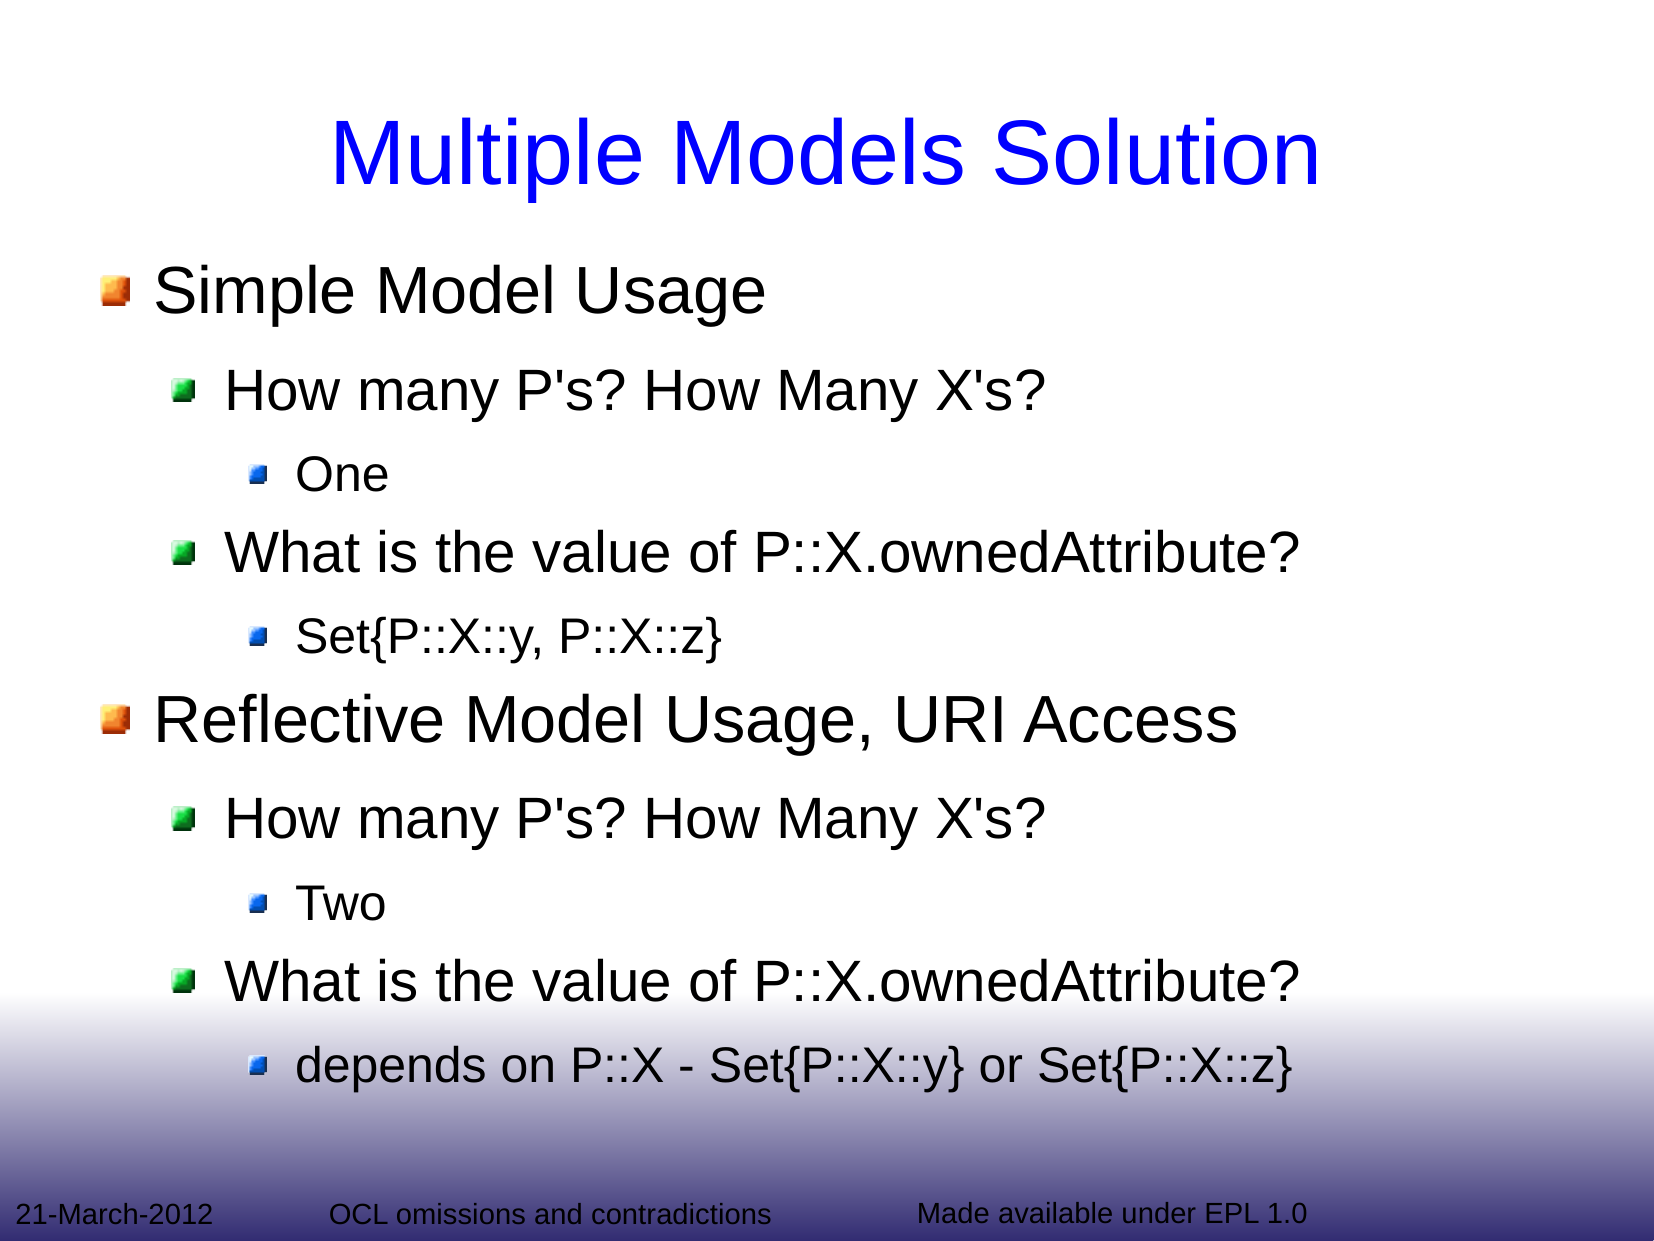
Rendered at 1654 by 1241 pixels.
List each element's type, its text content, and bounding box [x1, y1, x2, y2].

list Simple Model Usage How many P's? How Many X's? One What is the value of P::X.ownedAttribute? Set{P::X::y, P::X::z} Reflective Model Usage, URI Access How many P's? How Many X's? Two What is the value of P::X.ownedAttribute? depends on P::X - Set{P::X::y} or Set{P::X::z} [82, 253, 1571, 1129]
title Multiple Models Solution [82, 49, 1571, 253]
